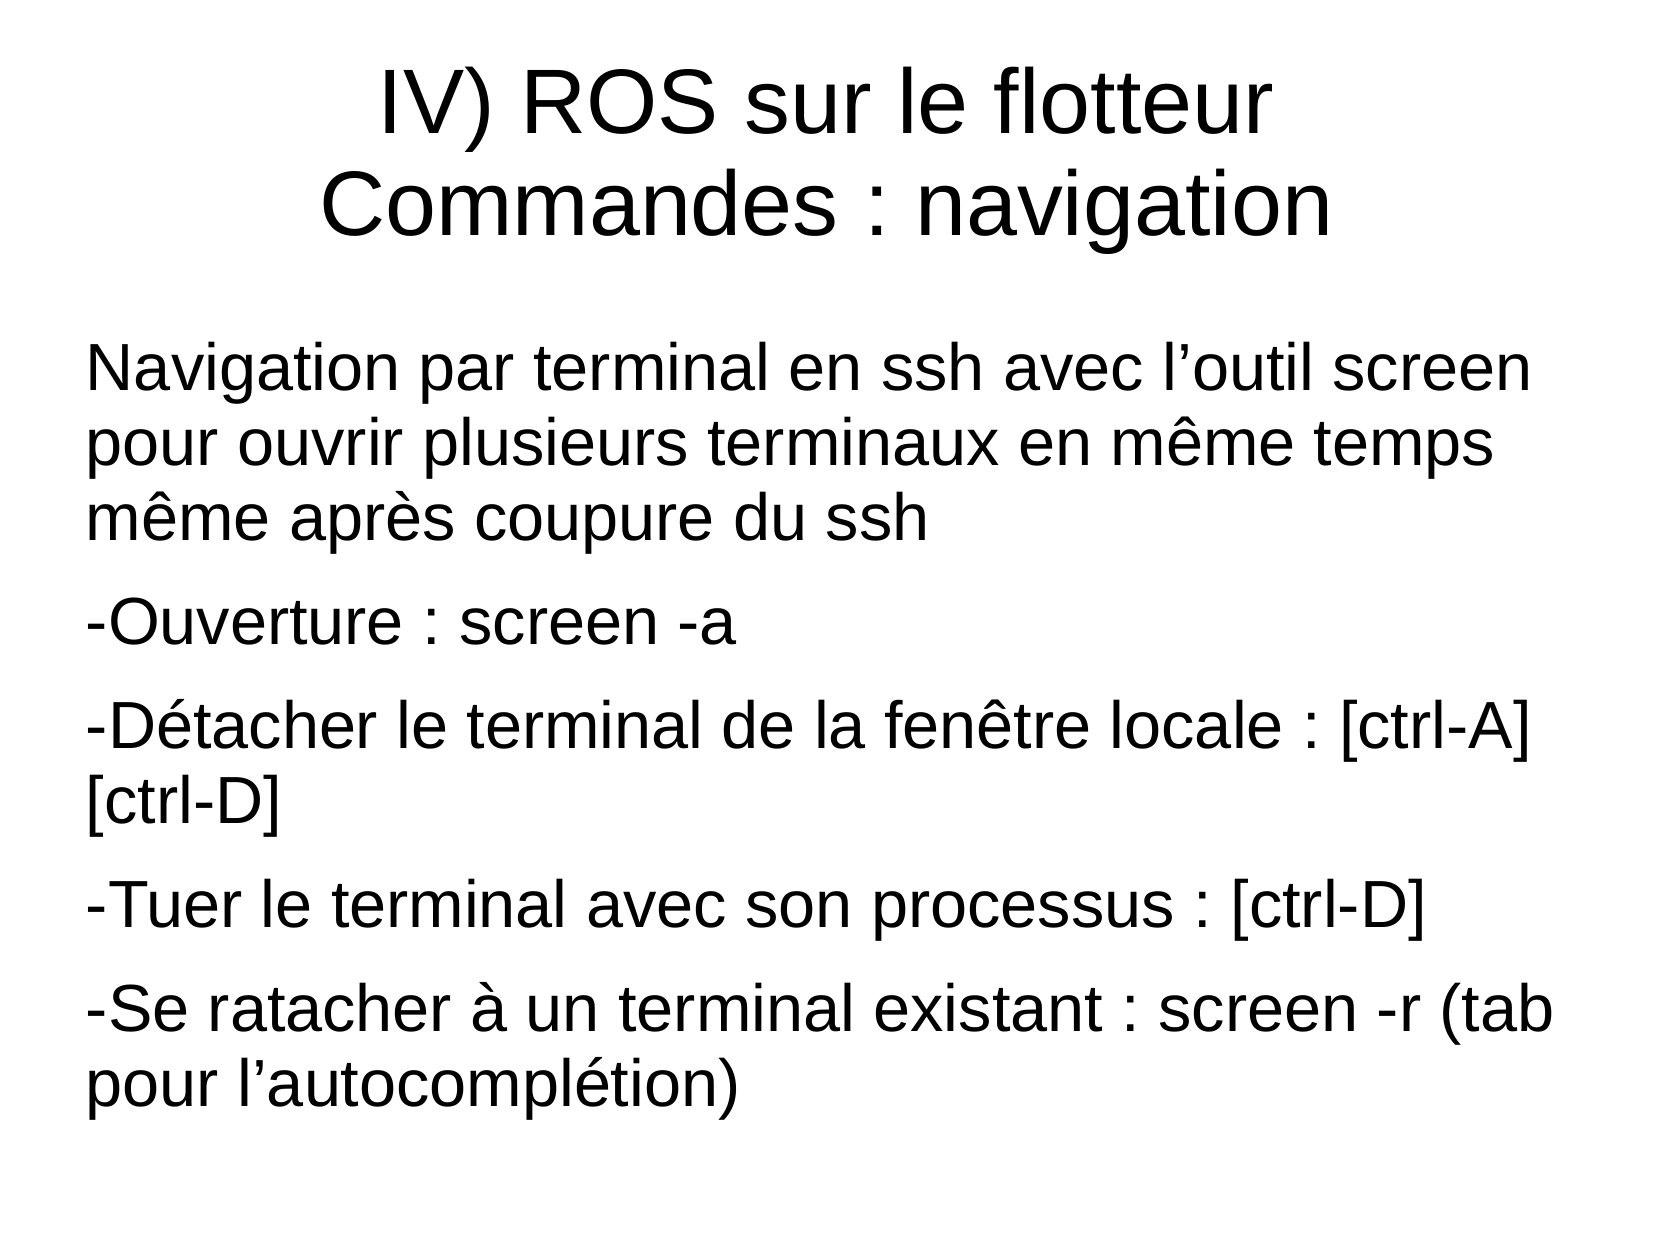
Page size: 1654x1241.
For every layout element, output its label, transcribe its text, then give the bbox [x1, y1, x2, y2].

list Navigation par terminal en ssh avec l’outil screen pour ouvrir plusieurs terminaux en même temps même après coupure du ssh -Ouverture : screen -a -Détacher le terminal de la fenêtre locale : [ctrl-A][ctrl-D] -Tuer le terminal avec son processus : [ctrl-D] -Se ratacher à un terminal existant : screen -r (tab pour l’autocomplétion) [15, 330, 1621, 1216]
title IV) ROS sur le flotteur Commandes : navigation [82, 49, 1571, 257]
